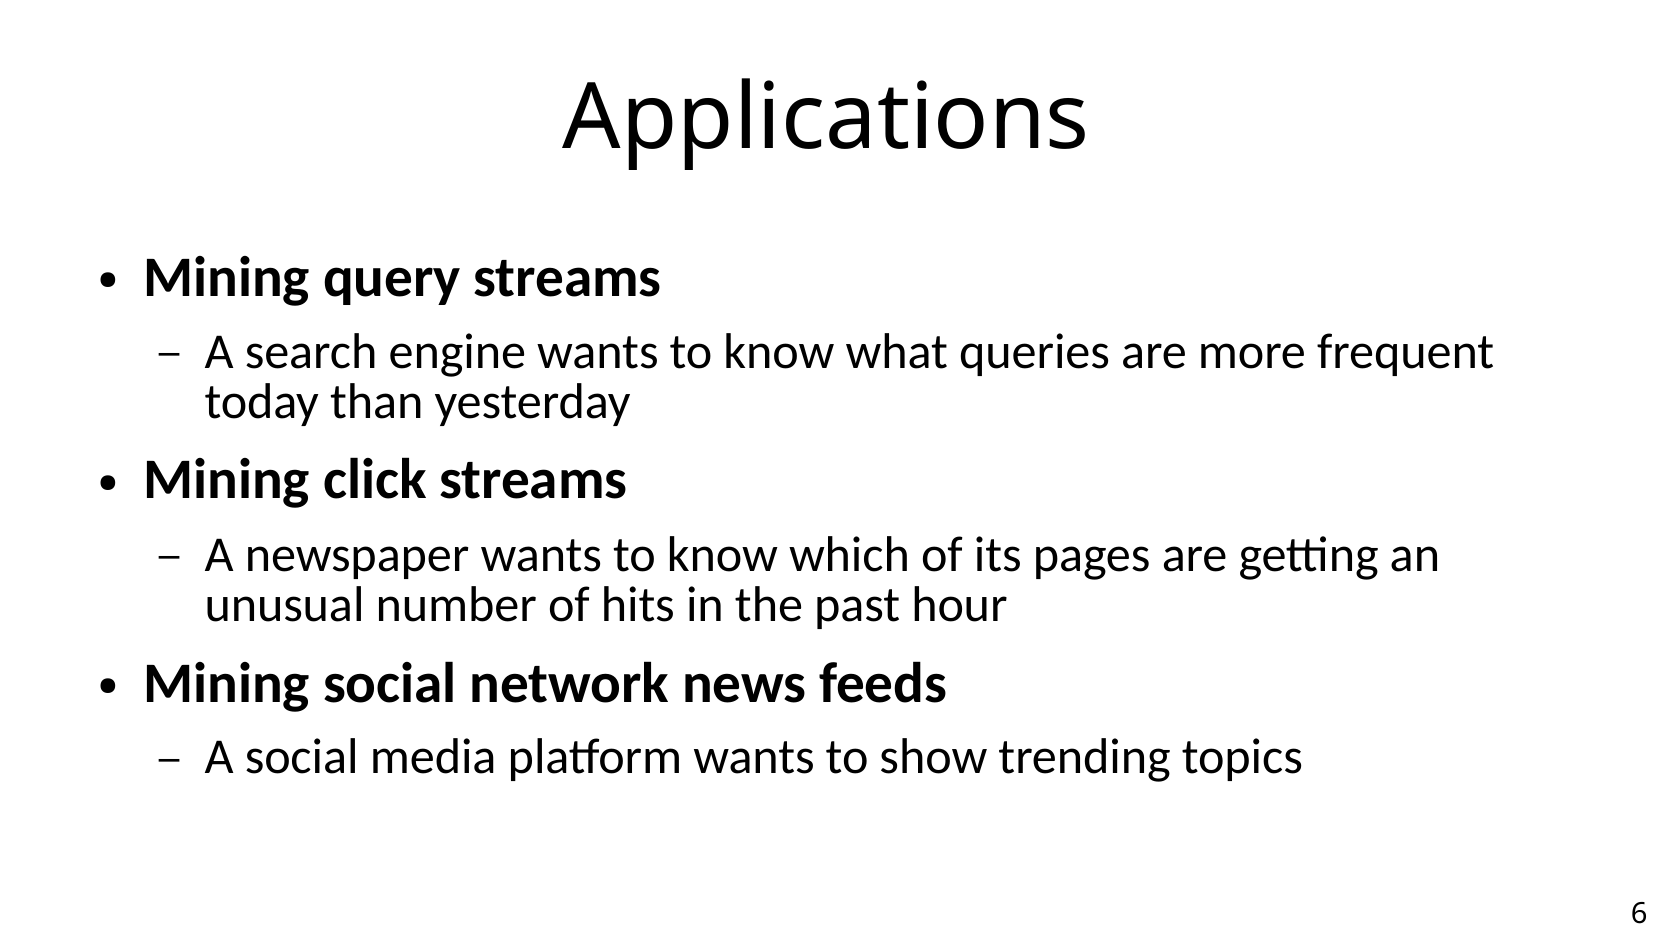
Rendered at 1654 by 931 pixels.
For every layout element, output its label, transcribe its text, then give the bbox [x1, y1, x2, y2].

list Mining query streams A search engine wants to know what queries are more frequent today than yesterday Mining click streams A newspaper wants to know which of its pages are getting an unusual number of hits in the past hour Mining social network news feeds A social media platform wants to show trending topics [82, 253, 1571, 793]
title Applications [82, 1, 1571, 226]
